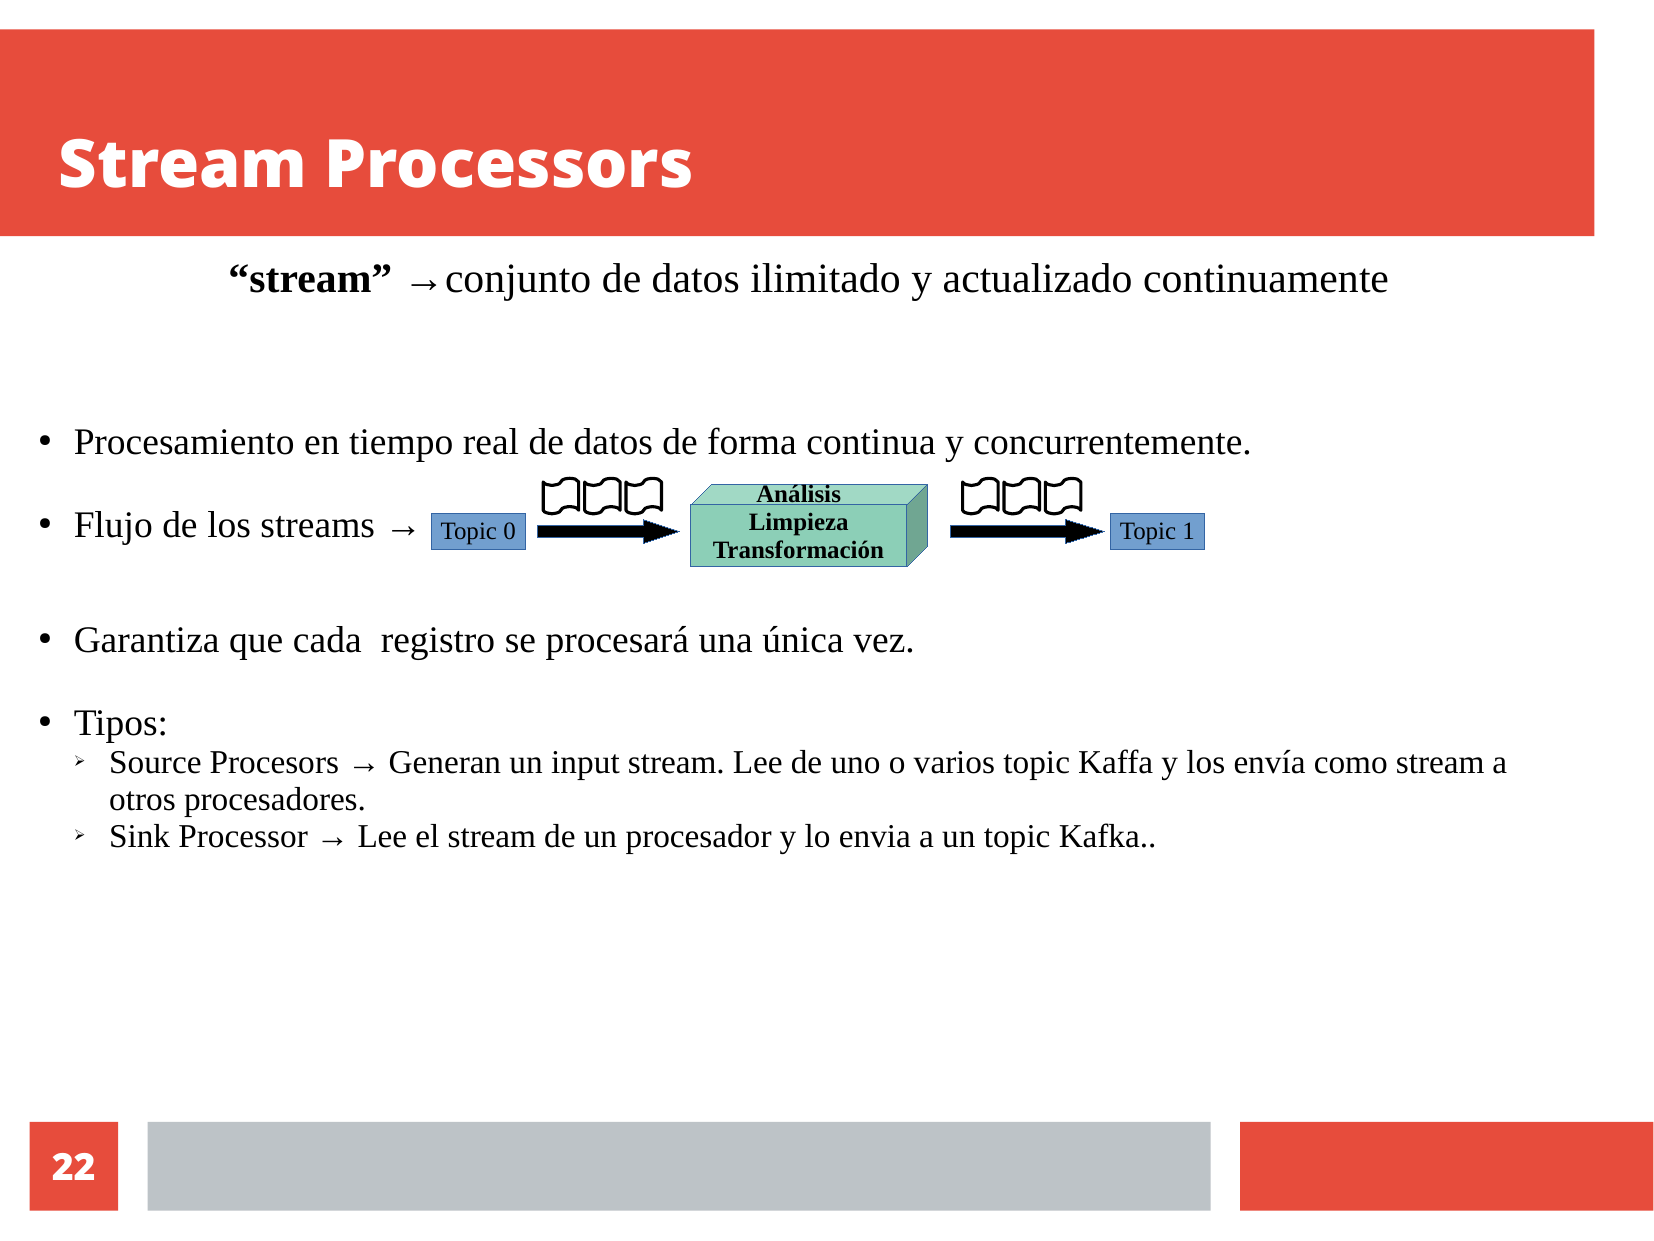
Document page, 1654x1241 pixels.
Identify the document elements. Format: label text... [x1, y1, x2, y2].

text_box [950, 519, 1105, 544]
text_box “stream” →conjunto de datos ilimitado y actualizado continuamente [23, 247, 1595, 331]
text_box [537, 519, 680, 544]
text_box Topic 1 [1110, 513, 1205, 550]
text_box Procesamiento en tiempo real de datos de forma continua y concurrentemente. Flujo de los streams → Garantiza que cada registro se procesará una única vez. Tipos: Source Procesors → Generan un input stream. Lee de uno o varios topic Kaffa y los envía como stream a otros procesadores. Sink Processor → Lee el stream de un procesador y lo envia a un topic Kafka.. [23, 413, 1595, 1099]
text_box Análisis Limpieza Transformación [690, 505, 906, 567]
title Stream Processors [58, 58, 1595, 207]
text_box Topic 0 [431, 513, 526, 550]
